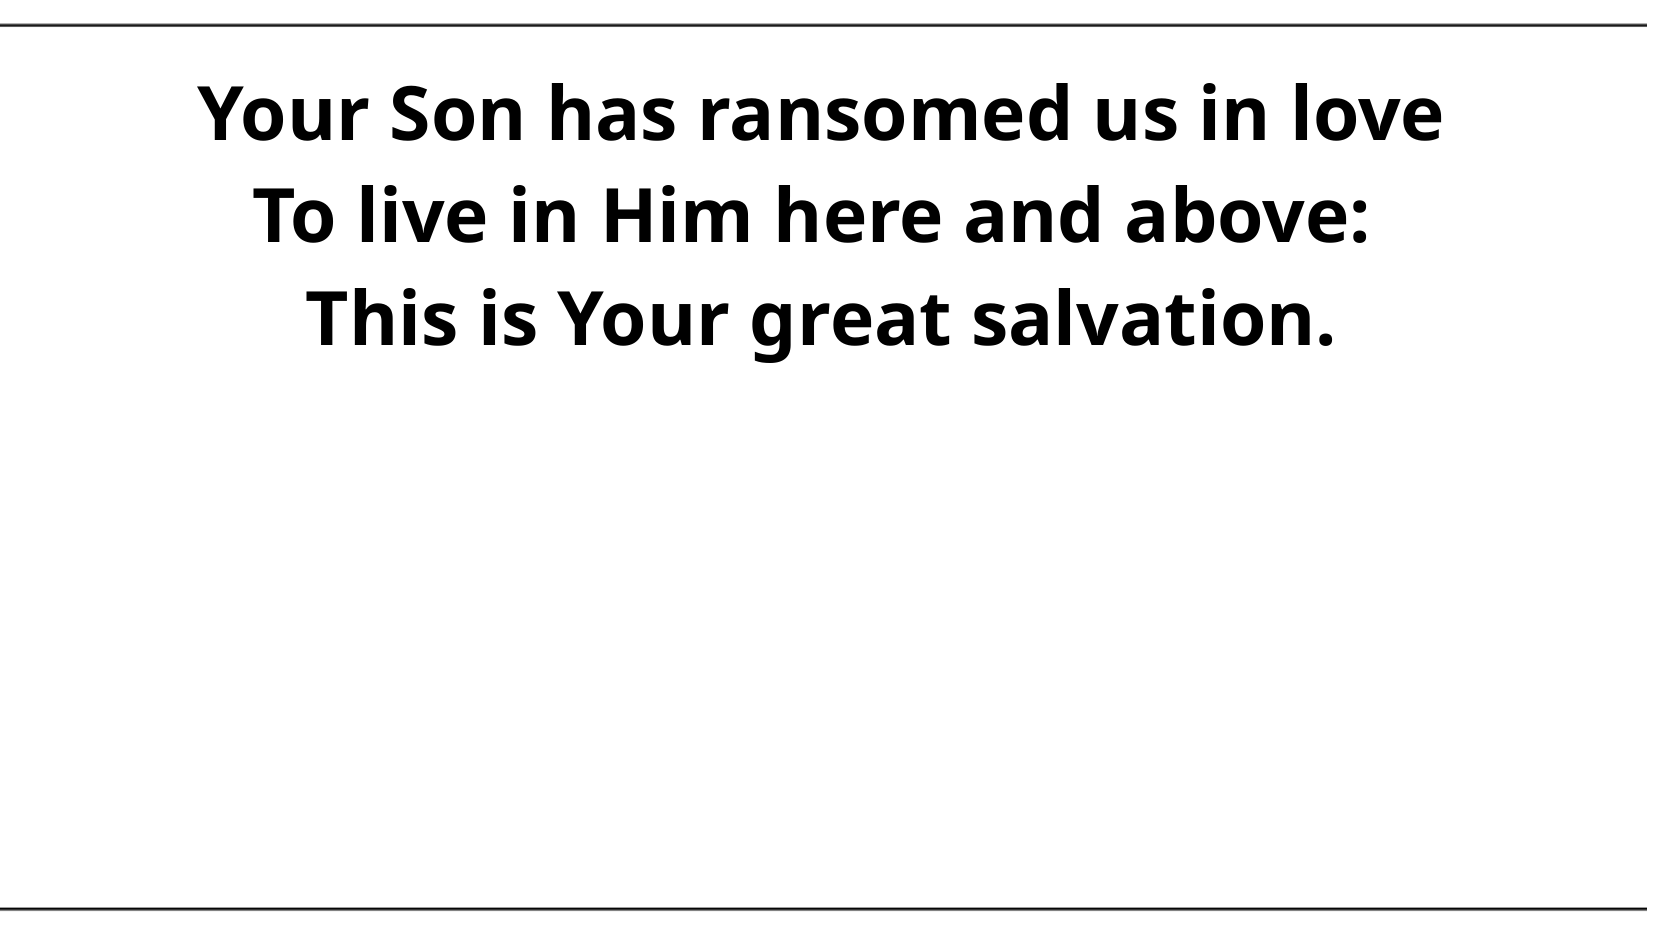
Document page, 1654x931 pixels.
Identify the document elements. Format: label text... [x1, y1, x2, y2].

picture [0, 2, 1647, 931]
text_box Your Son has ransomed us in love To live in Him here and above: This is Your great salvation. [49, 53, 1595, 368]
